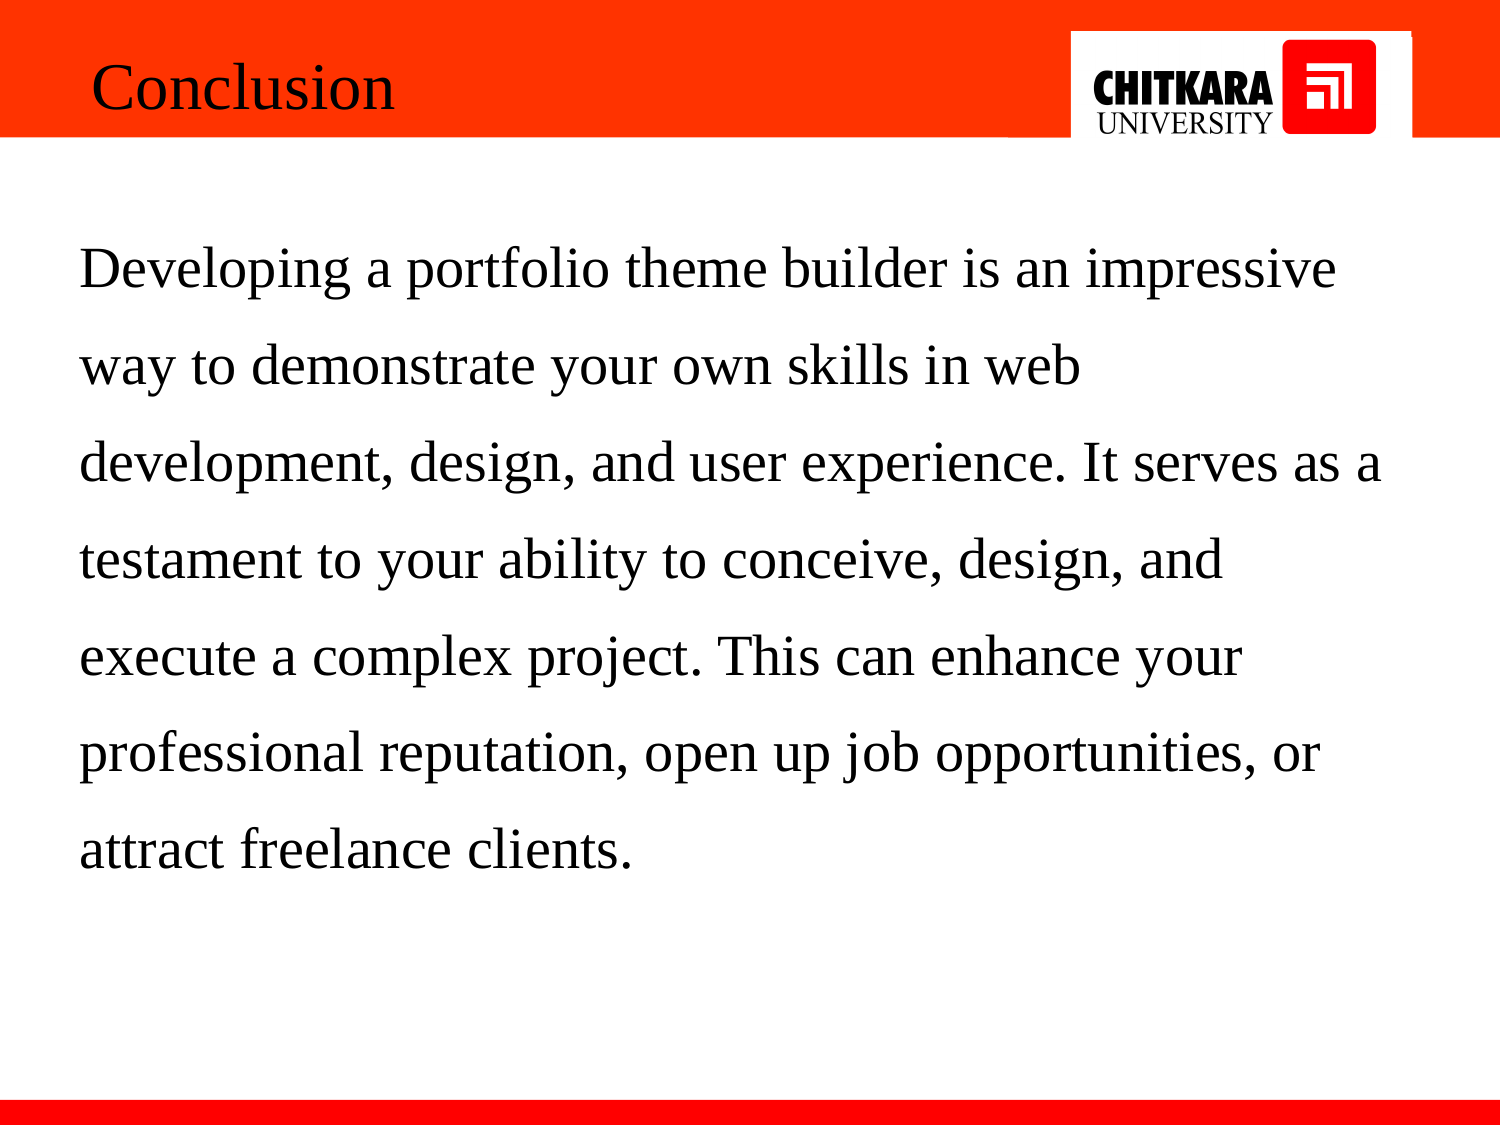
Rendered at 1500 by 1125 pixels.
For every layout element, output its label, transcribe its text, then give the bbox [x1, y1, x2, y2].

text_box Developing a portfolio theme builder is an impressive way to demonstrate your own skills in web development, design, and user experience. It serves as a testament to your ability to conceive, design, and execute a complex project. This can enhance your professional reputation, open up job opportunities, or attract freelance clients. [64, 196, 1400, 889]
text_box Conclusion [76, 42, 963, 132]
